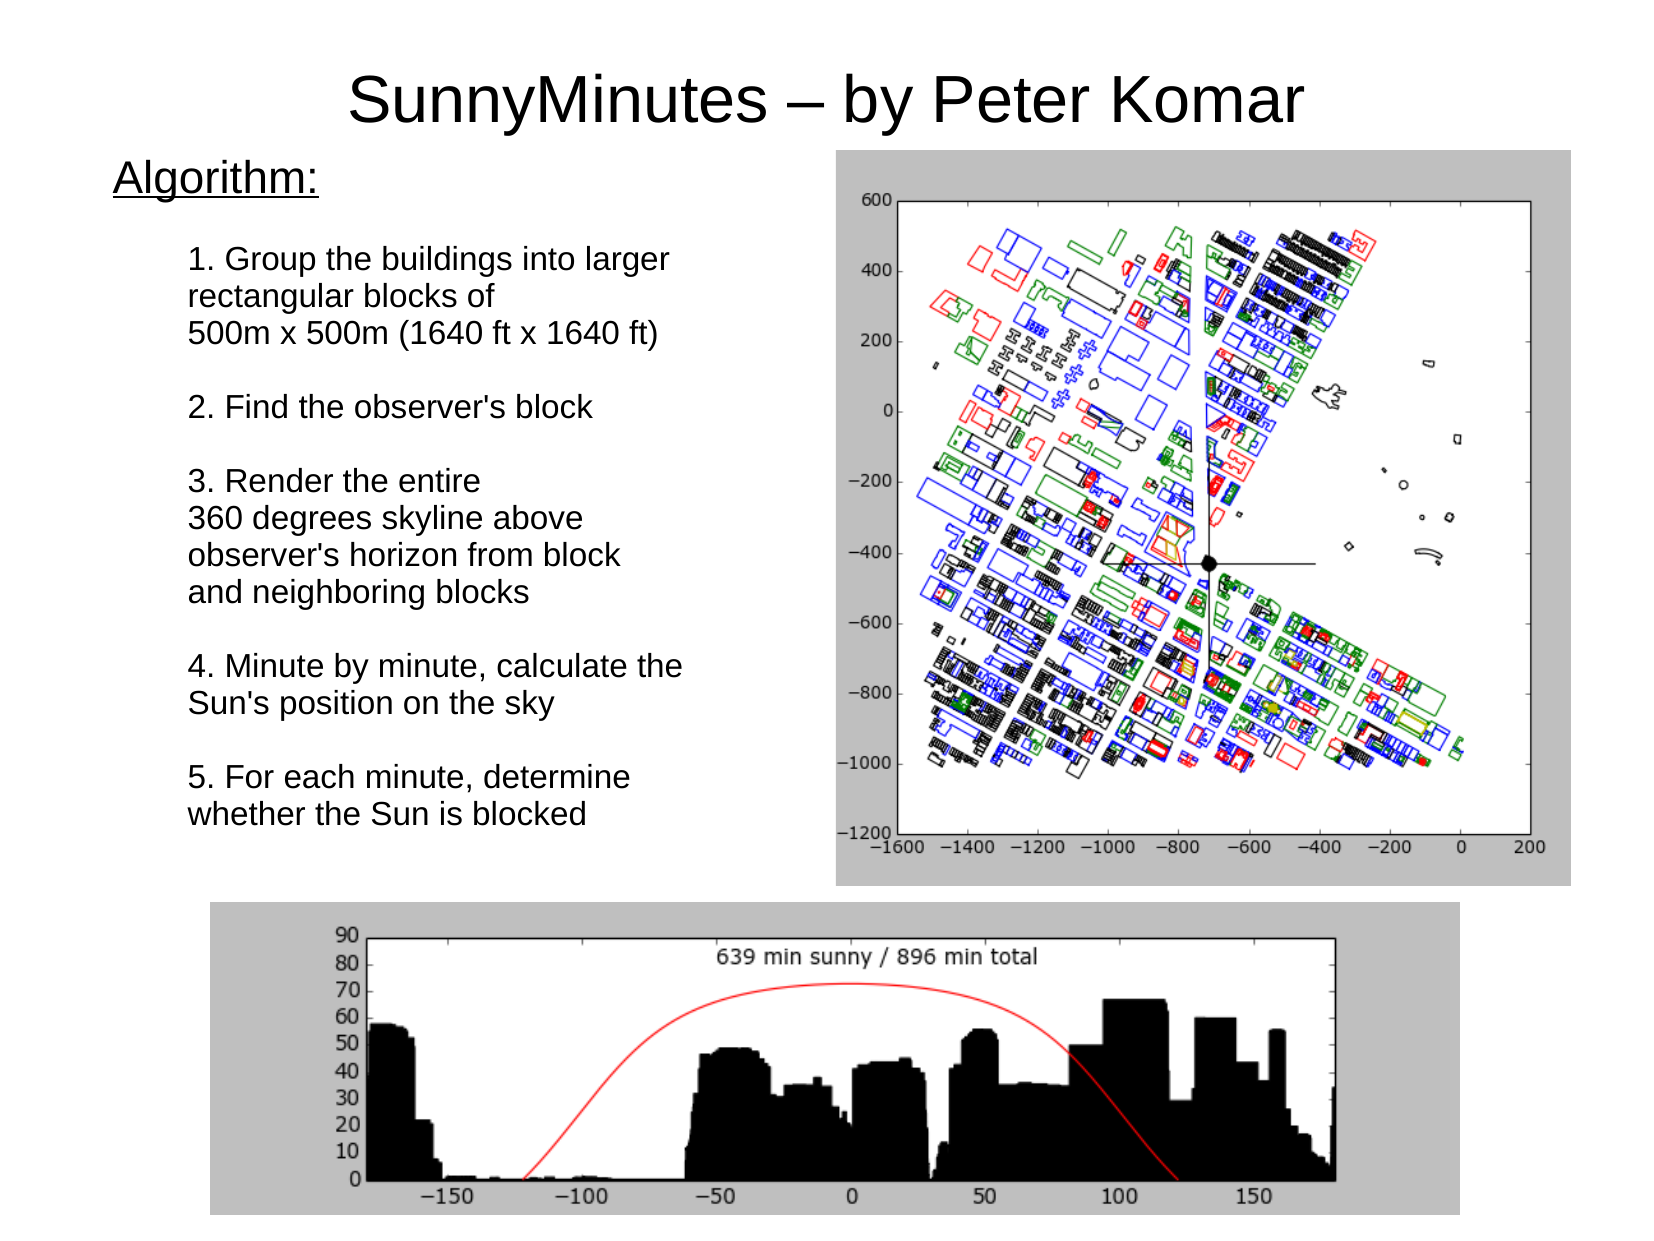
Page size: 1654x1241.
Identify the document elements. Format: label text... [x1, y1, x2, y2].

subtitle Algorithm: 1. Group the buildings into larger rectangular blocks of 500m x 500m (1640 ft x 1640 ft) 2. Find the observer's block 3. Render the entire 360 degrees skyline above observer's horizon from block and neighboring blocks 4. Minute by minute, calculate the Sun's position on the sky 5. For each minute, determine whether the Sun is blocked [112, 147, 1636, 874]
picture [210, 902, 1460, 1216]
title SunnyMinutes – by Peter Komar [82, 49, 1571, 151]
picture [835, 150, 1571, 886]
